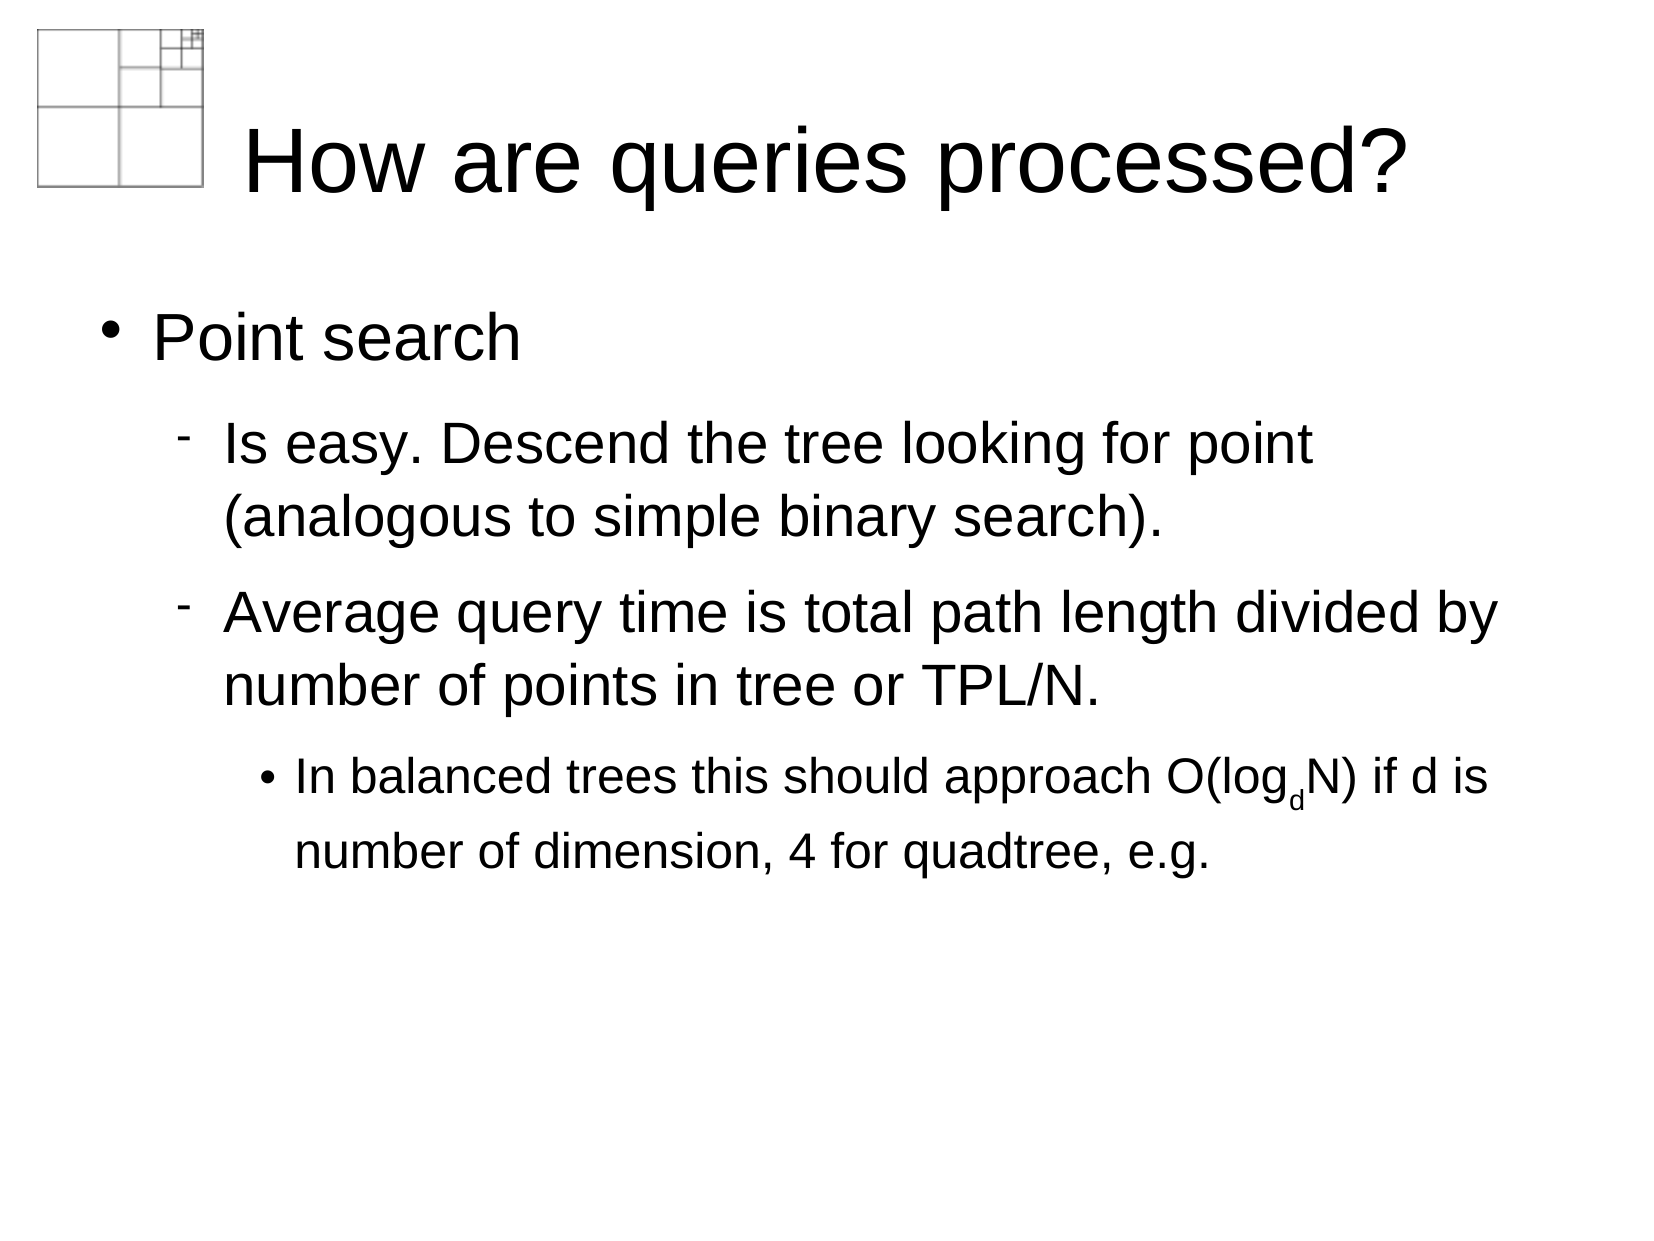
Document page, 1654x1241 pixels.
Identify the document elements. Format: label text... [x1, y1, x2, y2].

list Point search Is easy. Descend the tree looking for point (analogous to simple binary search). Average query time is total path length divided by number of points in tree or TPL/N. In balanced trees this should approach O(logdN) if d is number of dimension, 4 for quadtree, e.g. [82, 290, 1571, 1094]
title How are queries processed? [82, 56, 1571, 250]
picture [37, 29, 204, 188]
